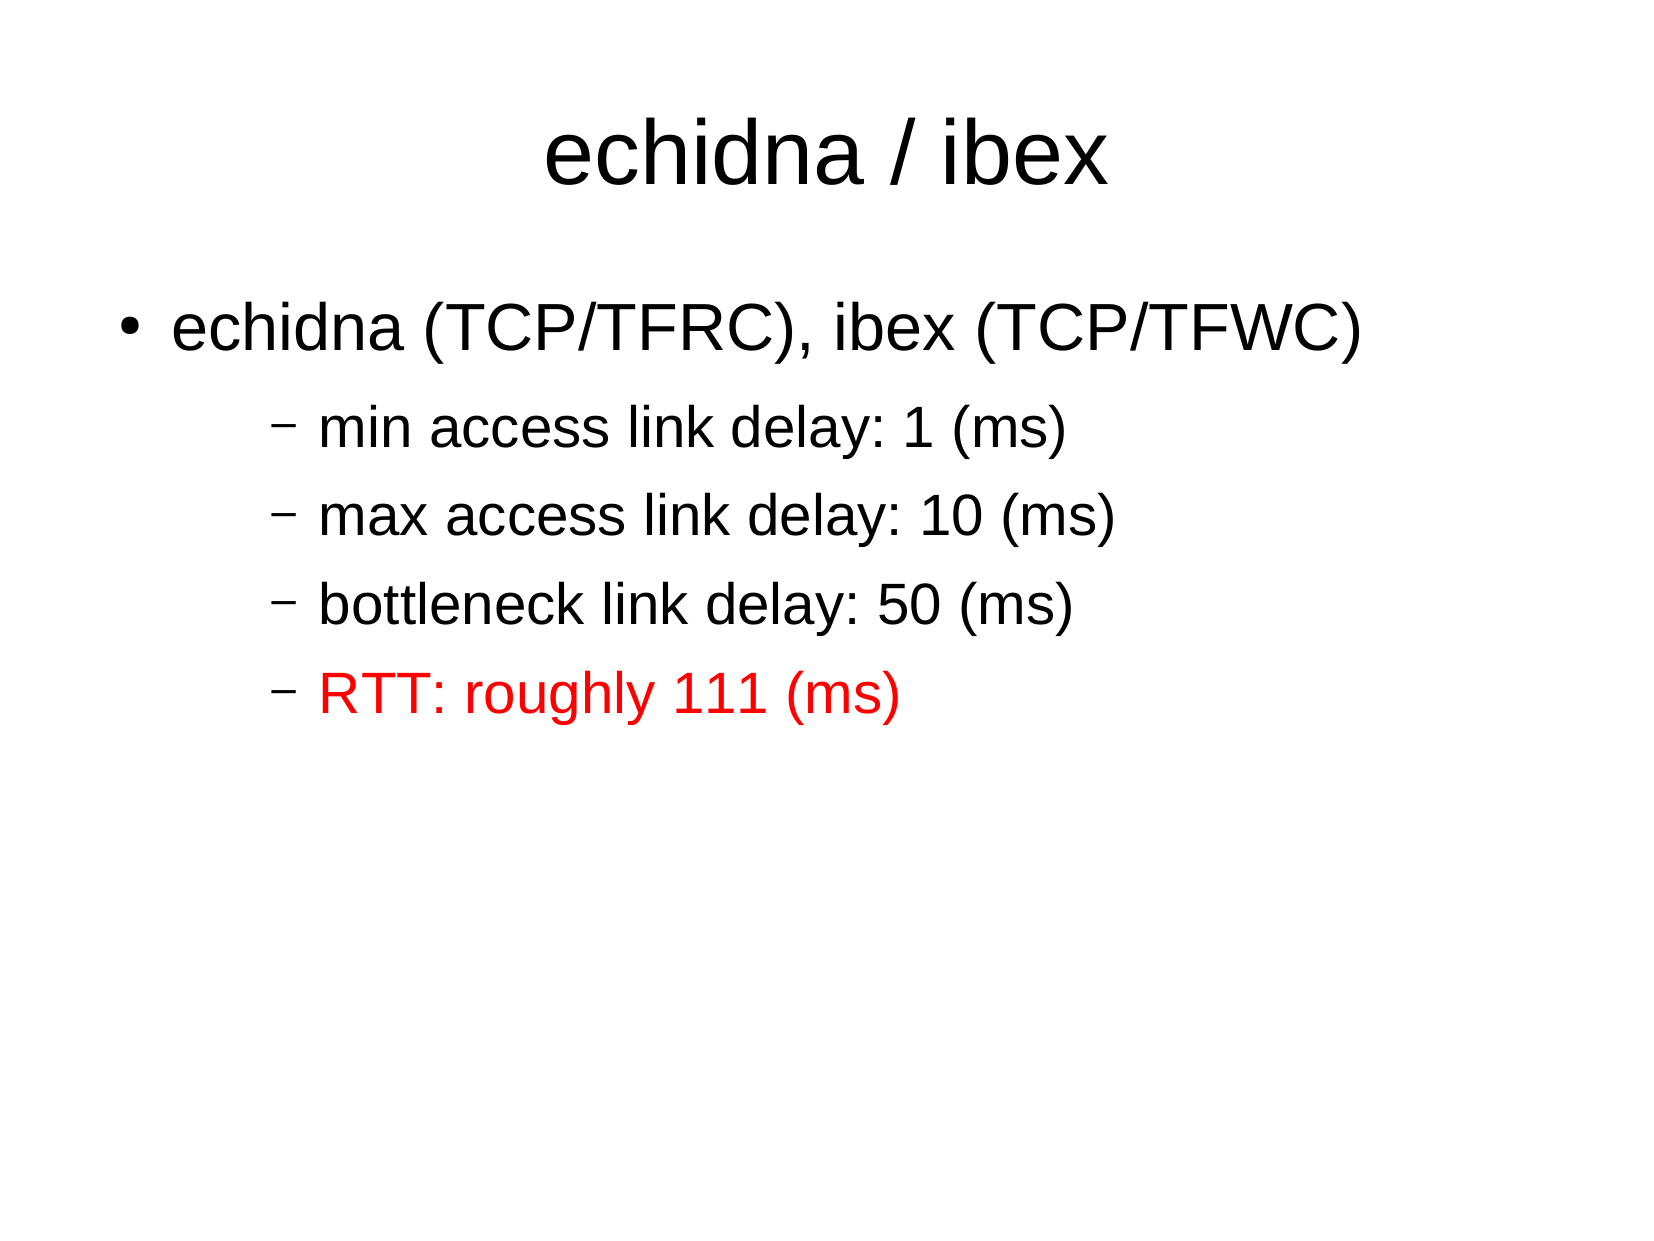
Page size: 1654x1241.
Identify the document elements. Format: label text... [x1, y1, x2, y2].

list echidna (TCP/TFRC), ibex (TCP/TFWC) min access link delay: 1 (ms) max access link delay: 10 (ms) bottleneck link delay: 50 (ms) RTT: roughly 111 (ms) [82, 290, 1571, 1109]
title echidna / ibex [82, 49, 1571, 257]
